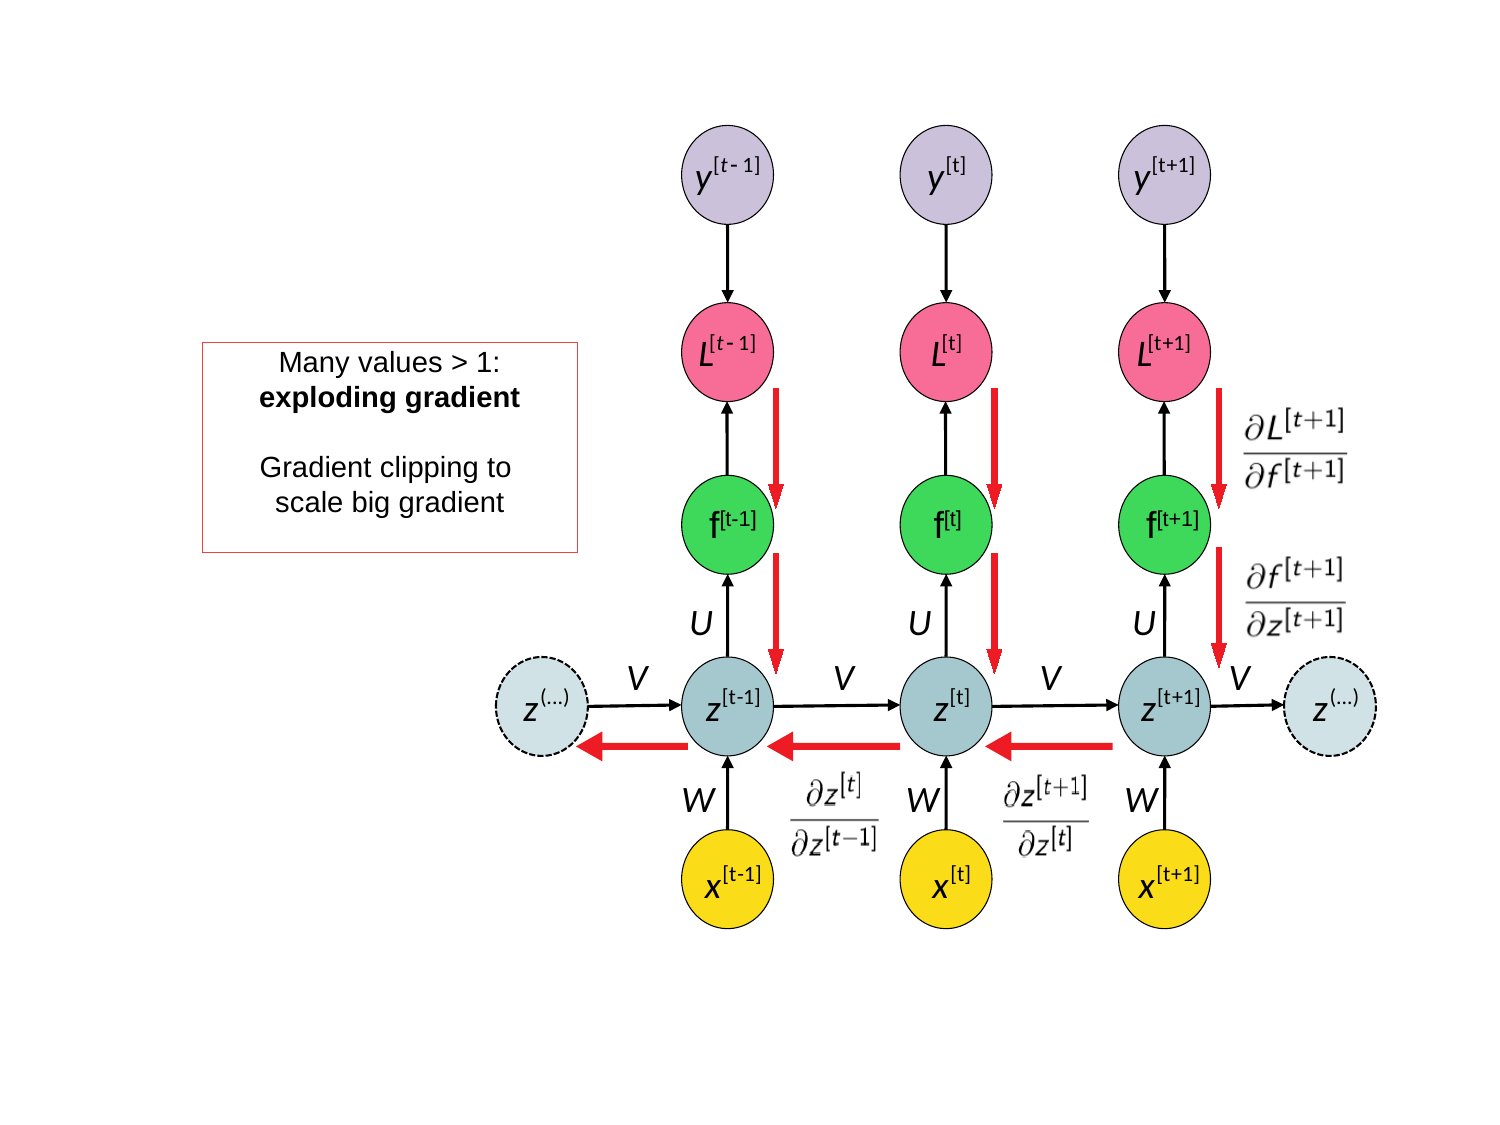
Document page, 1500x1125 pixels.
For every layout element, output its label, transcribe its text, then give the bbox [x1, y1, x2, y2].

text_box [681, 475, 766, 575]
text_box [1211, 388, 1227, 509]
text_box [1284, 656, 1376, 756]
picture [1236, 404, 1357, 496]
picture [782, 767, 891, 873]
text_box [1118, 829, 1206, 929]
text_box [1128, 206, 1201, 225]
text_box [1211, 547, 1227, 668]
chart [699, 680, 769, 728]
text_box [681, 657, 774, 756]
text_box Many values > 1: exploding gradient Gradient clipping to scale big gradient [202, 342, 578, 553]
text_box [768, 388, 784, 509]
text_box [1118, 302, 1211, 402]
text_box [1118, 125, 1211, 204]
chart [1225, 659, 1261, 697]
text_box [768, 151, 774, 199]
chart [904, 604, 939, 646]
chart [1131, 857, 1207, 905]
text_box [1207, 687, 1211, 726]
text_box [575, 731, 688, 762]
text_box [1207, 860, 1211, 899]
chart [1132, 326, 1198, 374]
chart [1127, 148, 1203, 206]
text_box [768, 553, 784, 674]
text_box f[t-1] [694, 497, 830, 554]
text_box [1118, 475, 1203, 575]
chart [927, 680, 978, 728]
text_box [900, 657, 992, 756]
text_box [986, 388, 1002, 509]
chart [925, 857, 976, 905]
picture [994, 767, 1117, 871]
text_box f[t] [918, 497, 1054, 554]
text_box [691, 206, 764, 225]
text_box [681, 125, 767, 202]
chart [1128, 604, 1164, 646]
chart [697, 858, 767, 905]
chart [517, 680, 577, 728]
chart [830, 659, 865, 697]
text_box [681, 829, 774, 929]
chart [921, 148, 972, 206]
text_box f[t+1] [1131, 497, 1267, 554]
picture [1239, 554, 1346, 646]
chart [903, 781, 948, 819]
chart [1306, 680, 1366, 728]
text_box [766, 731, 901, 762]
text_box [1118, 657, 1206, 756]
text_box [900, 475, 985, 575]
chart [1122, 781, 1166, 819]
text_box [900, 829, 993, 929]
text_box [495, 656, 588, 756]
chart [679, 781, 723, 819]
chart [1134, 680, 1207, 728]
chart [623, 659, 658, 697]
text_box [986, 553, 1002, 674]
chart [1036, 659, 1072, 697]
text_box [900, 302, 993, 402]
chart [926, 326, 967, 374]
chart [693, 326, 763, 374]
chart [689, 149, 768, 206]
text_box [681, 302, 774, 402]
text_box [900, 125, 993, 225]
text_box [985, 731, 1113, 762]
chart [685, 604, 721, 646]
